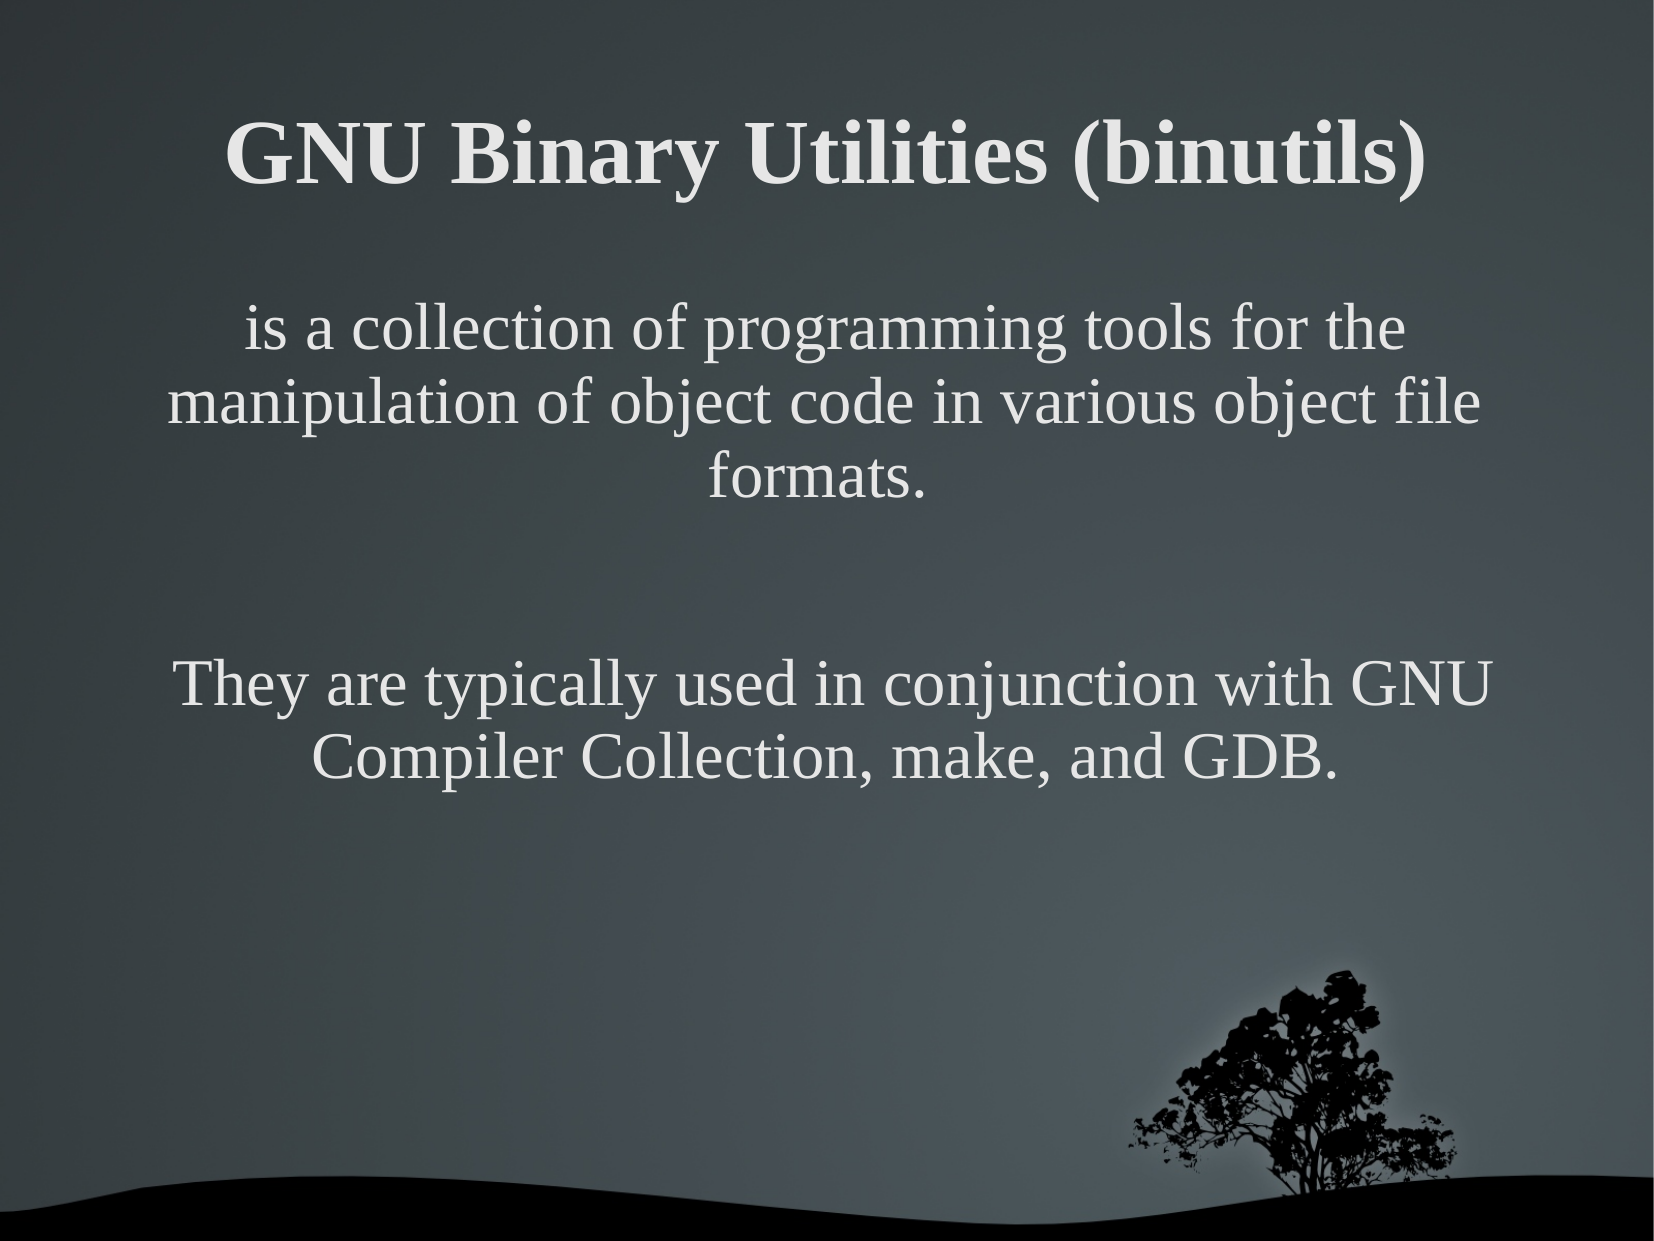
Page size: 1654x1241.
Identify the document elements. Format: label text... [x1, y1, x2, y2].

list is a collection of programming tools for the manipulation of object code in various object file formats. They are typically used in conjunction with GNU Compiler Collection, make, and GDB. [82, 290, 1571, 1109]
title GNU Binary Utilities (binutils) [82, 49, 1571, 257]
picture [0, 0, 1654, 1241]
